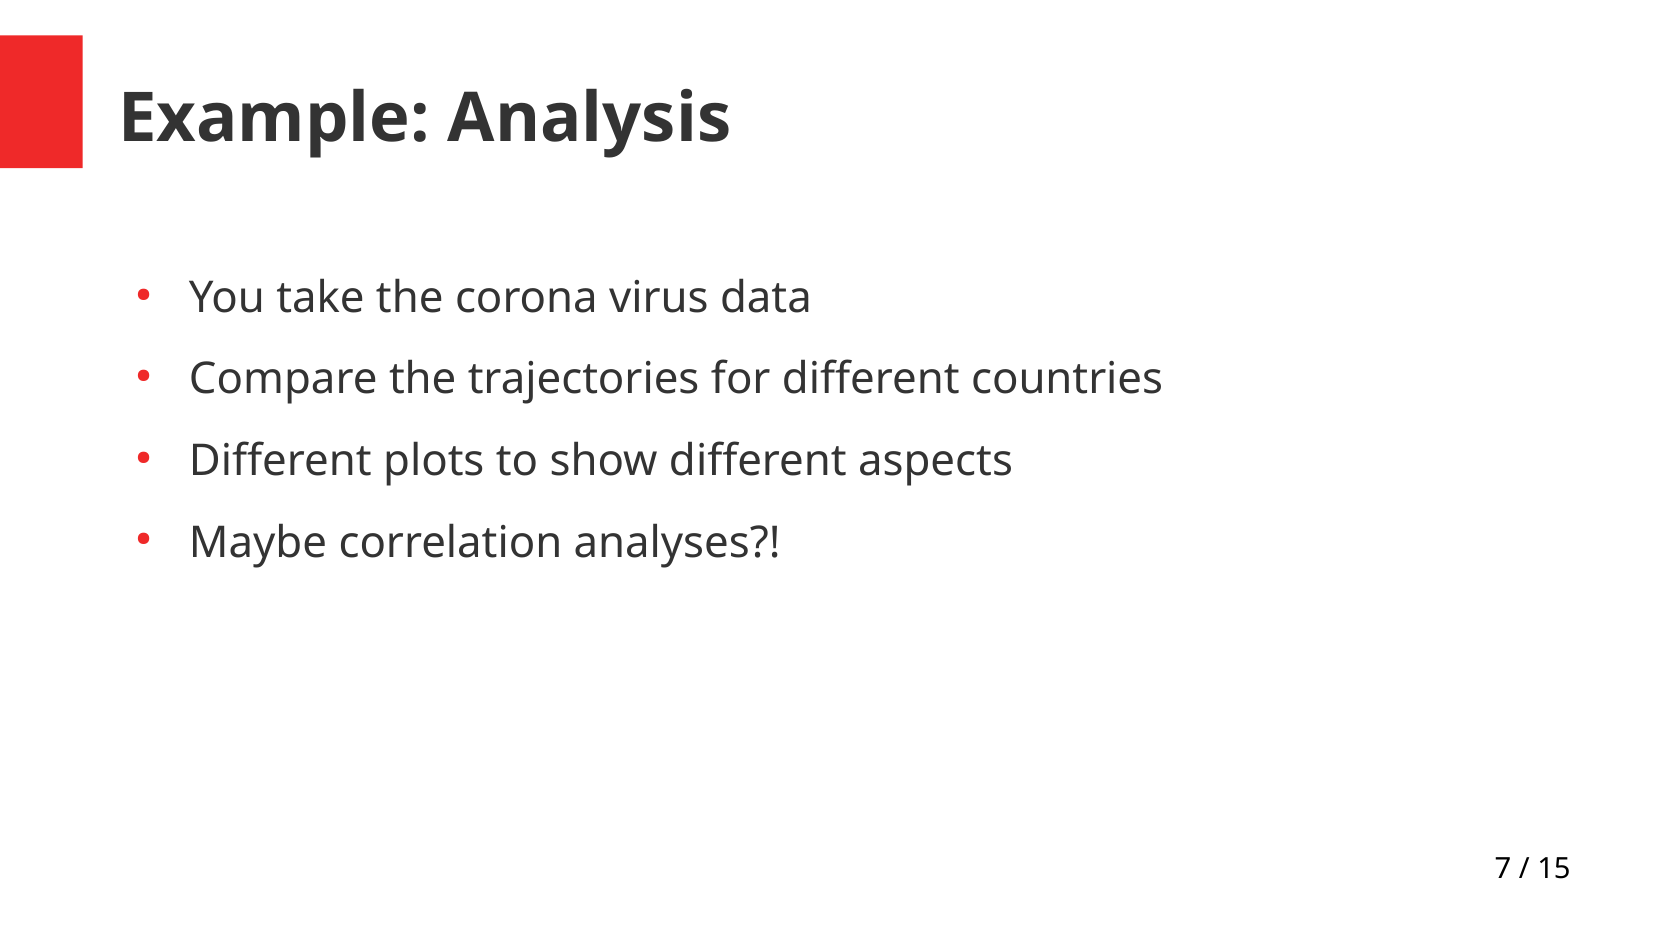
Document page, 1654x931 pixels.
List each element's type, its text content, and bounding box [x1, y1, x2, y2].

title Example: Analysis [118, 36, 1571, 193]
list You take the corona virus data Compare the trajectories for different countries Different plots to show different aspects Maybe correlation analyses?! [118, 265, 1536, 806]
